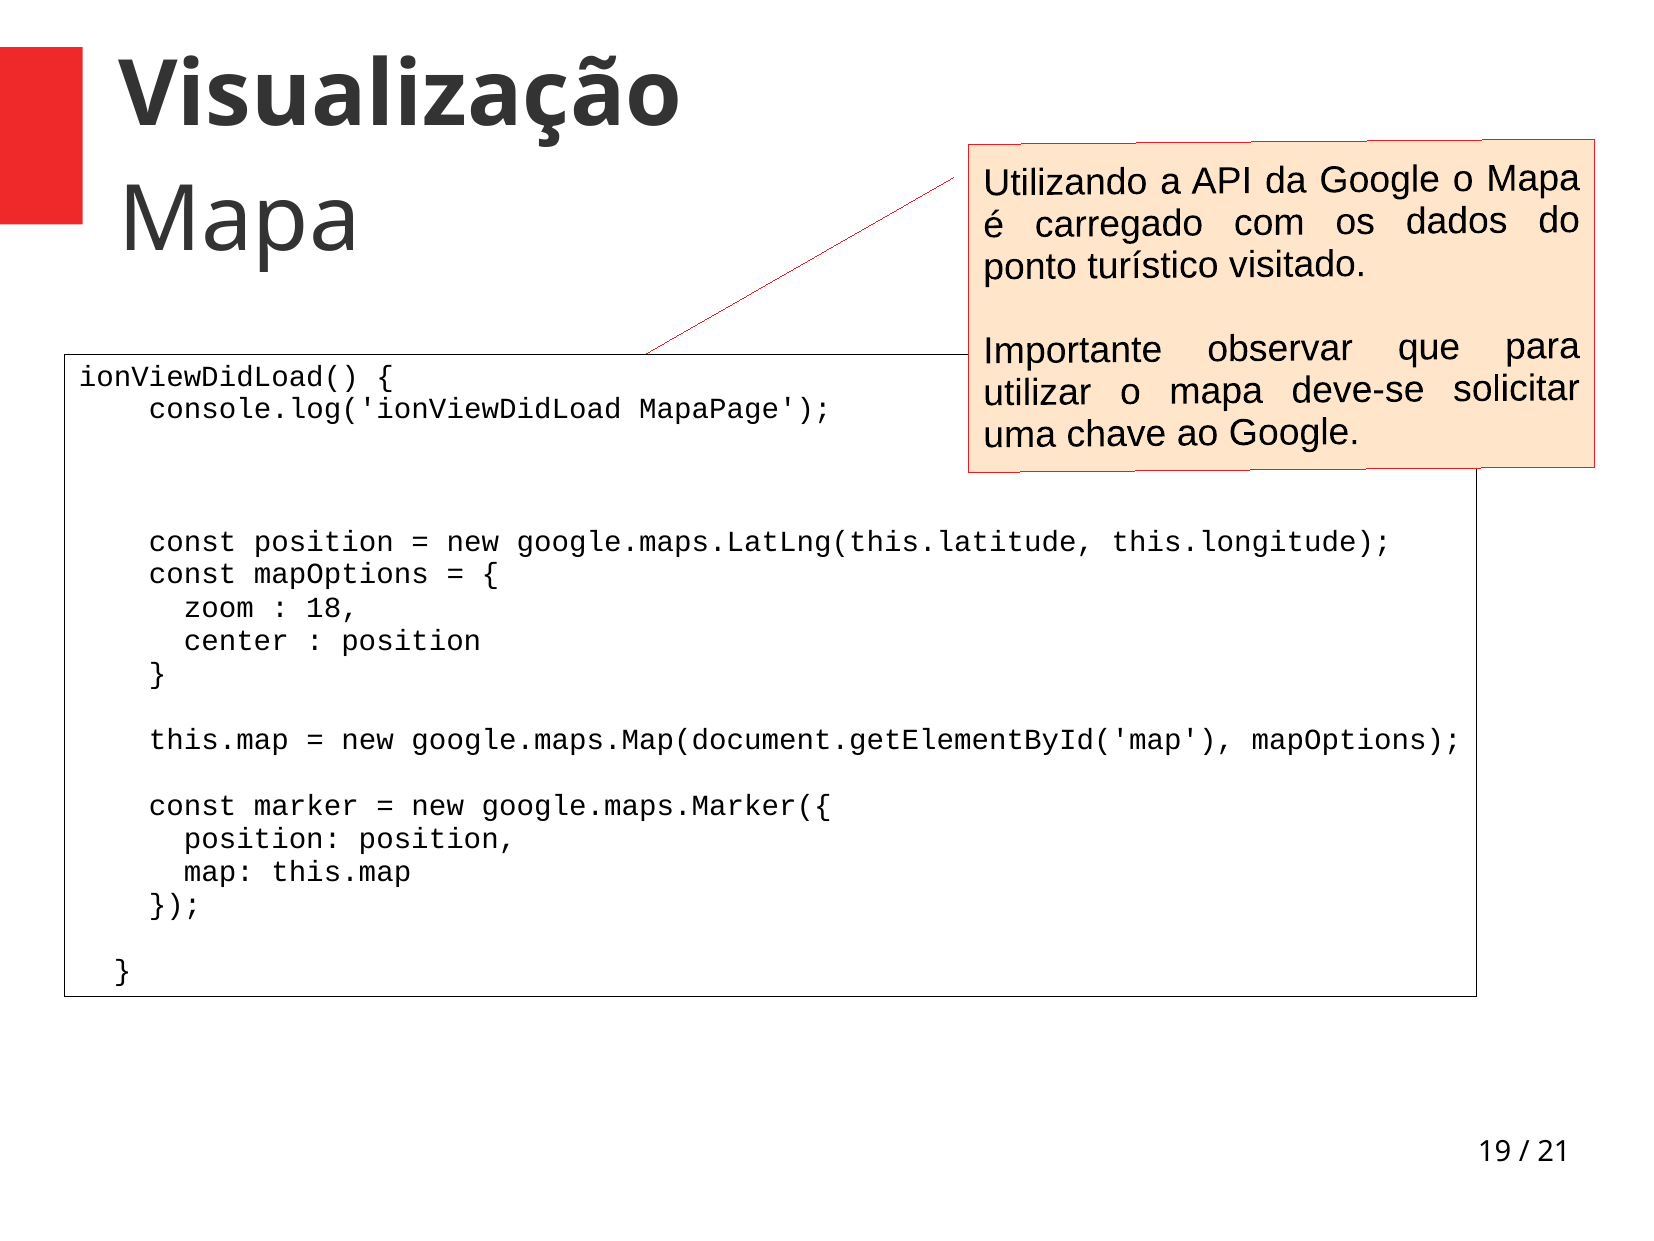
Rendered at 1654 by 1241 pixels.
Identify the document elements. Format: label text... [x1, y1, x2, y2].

text_box ionViewDidLoad() { console.log('ionViewDidLoad MapaPage'); const position = new google.maps.LatLng(this.latitude, this.longitude); const mapOptions = { zoom : 18, center : position } this.map = new google.maps.Map(document.getElementById('map'), mapOptions); const marker = new google.maps.Marker({ position: position, map: this.map }); } [64, 354, 1477, 997]
title Visualização Mapa [118, 45, 1571, 260]
text_box Utilizando a API da Google o Mapa é carregado com os dados do ponto turístico visitado. Importante observar que para utilizar o mapa deve-se solicitar uma chave ao Google. [968, 139, 1595, 473]
